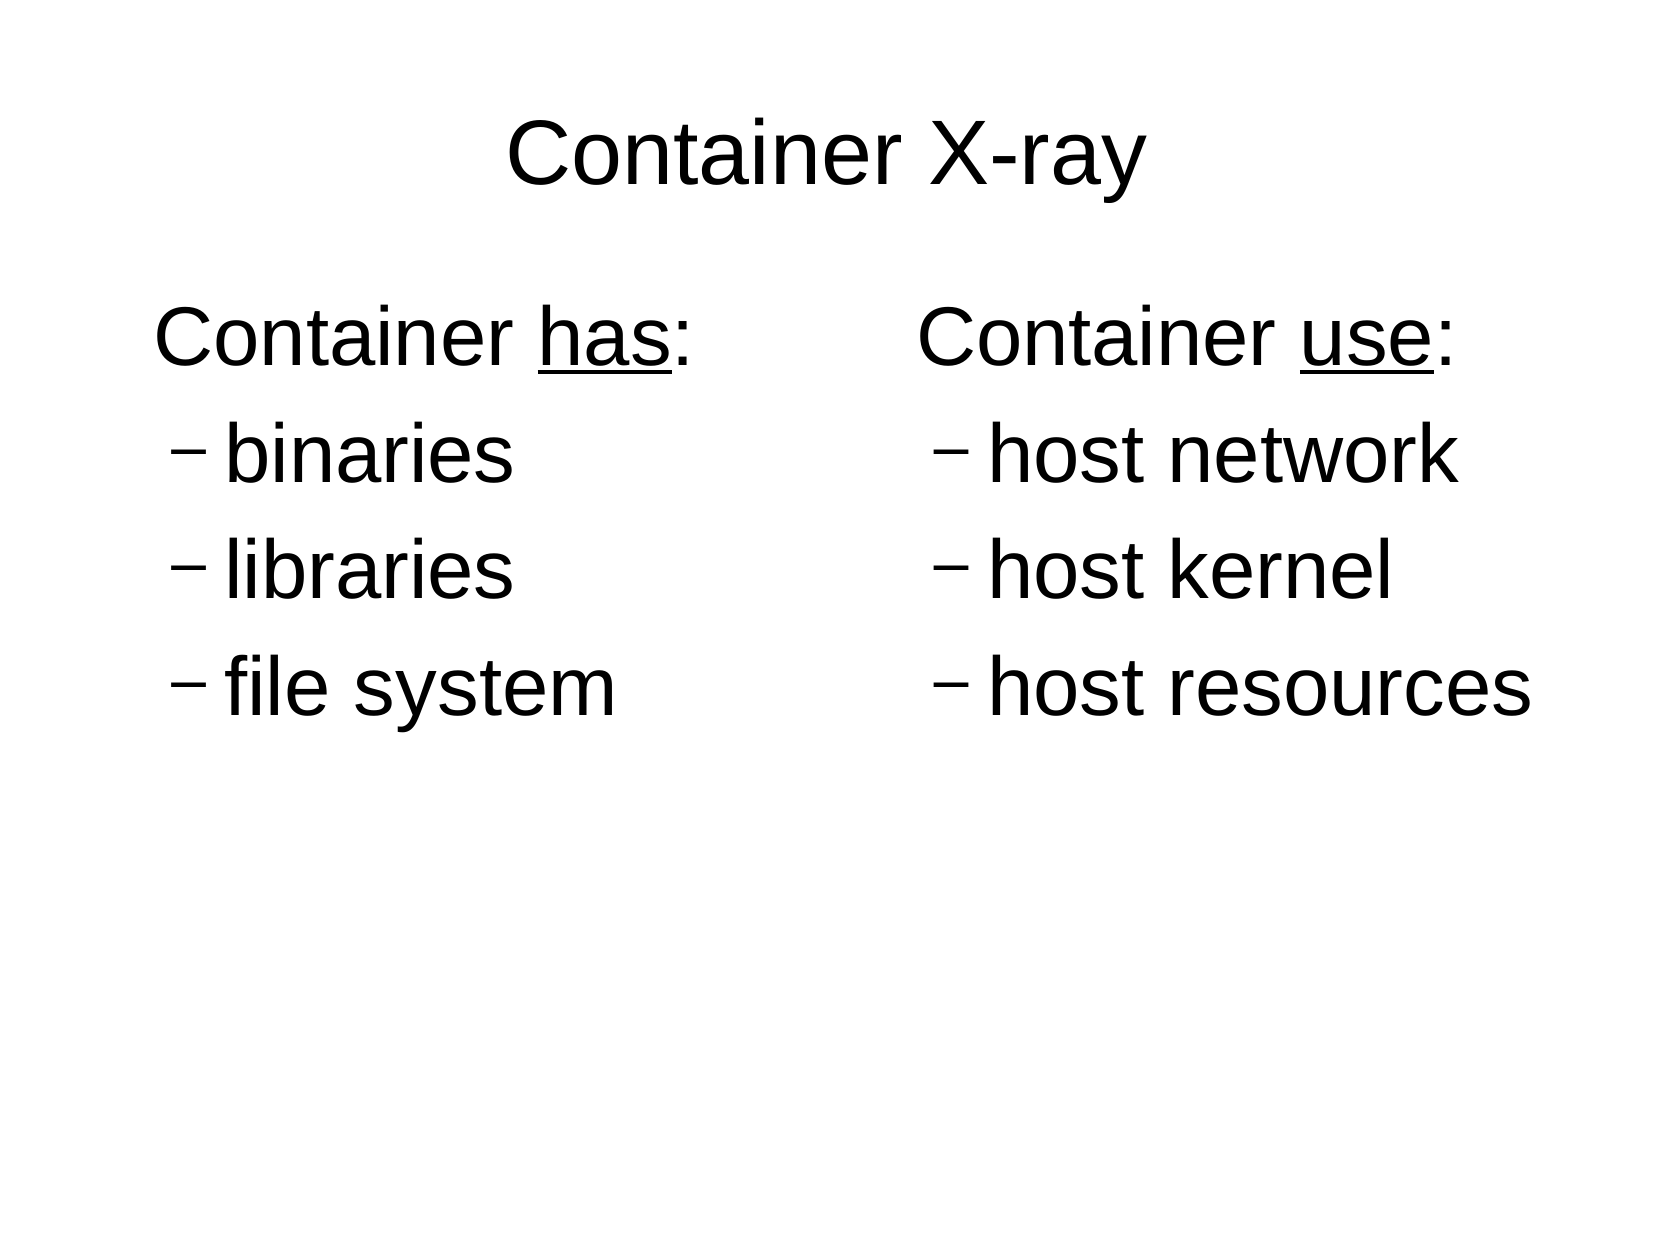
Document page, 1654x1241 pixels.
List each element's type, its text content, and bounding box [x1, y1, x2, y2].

title Container X-ray [82, 49, 1571, 257]
list Container use: host network host kernel host resources [845, 290, 1572, 1010]
list Container has: binaries libraries file system [82, 290, 809, 1010]
